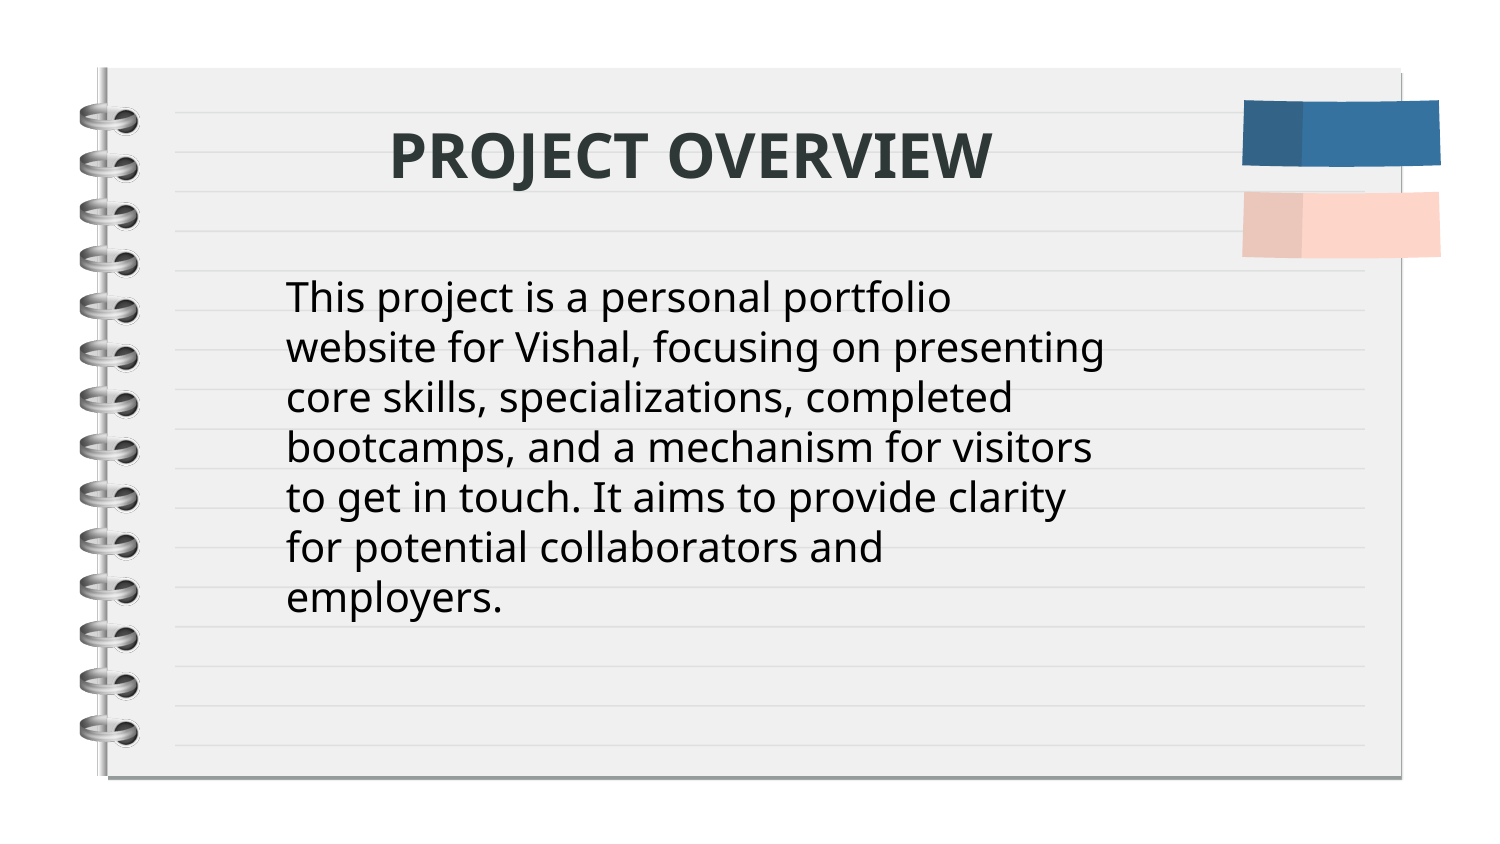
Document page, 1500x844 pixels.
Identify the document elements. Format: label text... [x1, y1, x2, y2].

text_box [1242, 100, 1441, 167]
text_box This project is a personal portfolio website for Vishal, focusing on presenting core skills, specializations, completed bootcamps, and a mechanism for visitors to get in touch. It aims to provide clarity for potential collaborators and employers. [270, 262, 1126, 581]
title PROJECT OVERVIEW [95, 101, 1304, 207]
text_box [1242, 191, 1441, 259]
